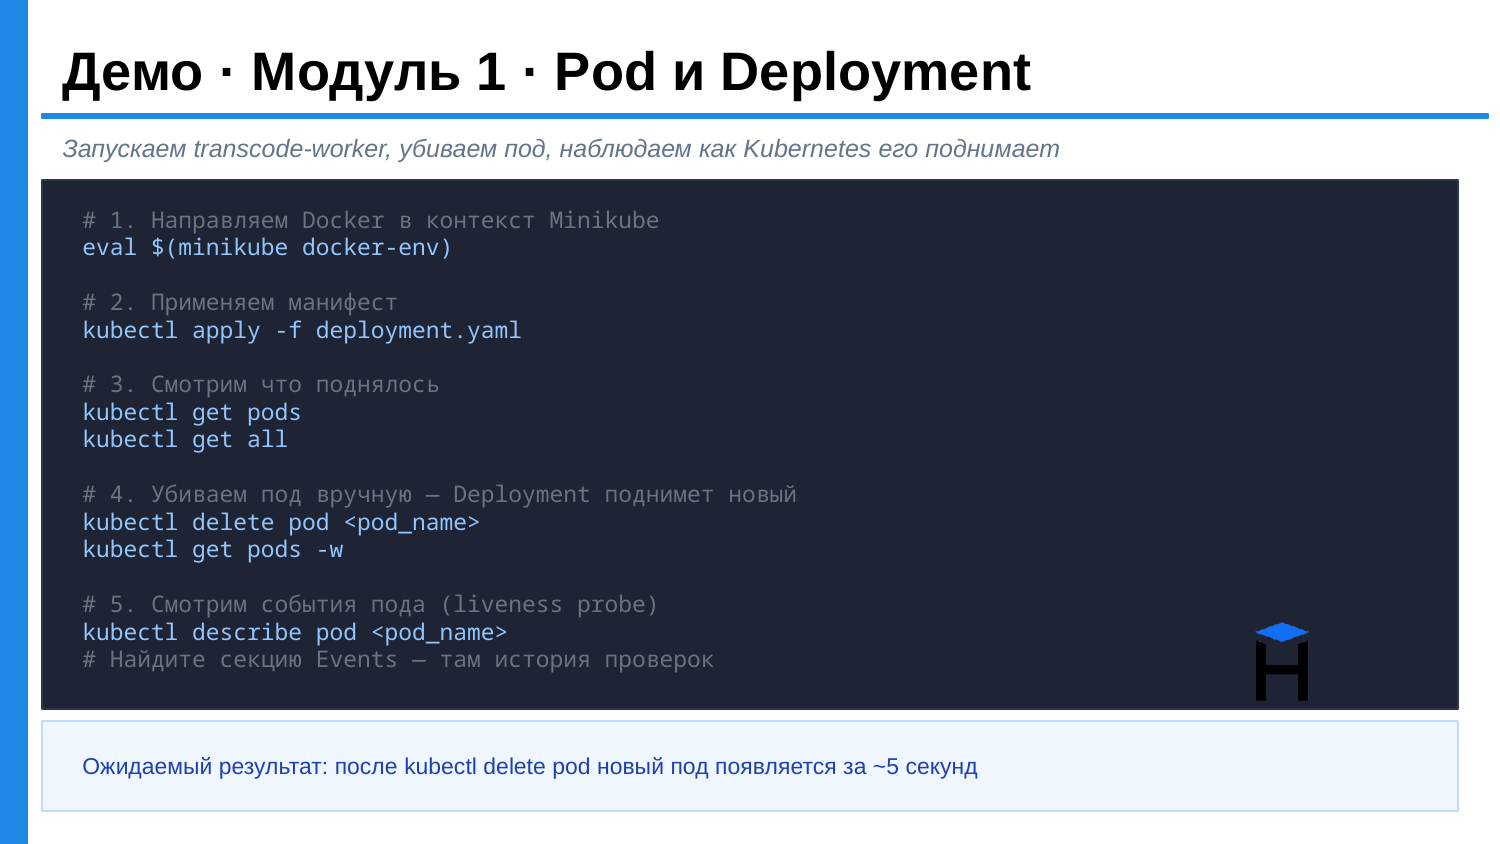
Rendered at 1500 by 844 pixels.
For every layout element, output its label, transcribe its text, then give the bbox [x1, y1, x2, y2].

text_box Демо · Модуль 1 · Pod и Deployment [47, 26, 1488, 110]
text_box [41, 179, 1458, 709]
text_box Ожидаемый результат: после kubectl delete pod новый под появляется за ~5 секунд [67, 726, 1448, 805]
picture [1255, 622, 1309, 701]
text_box Запускаем transcode-worker, убиваем под, наблюдаем как Kubernetes его поднимает [47, 123, 1488, 171]
text_box [41, 720, 1458, 811]
text_box [0, 0, 27, 844]
text_box # 1. Направляем Docker в контекст Minikube eval $(minikube docker-env) # 2. Применяем манифест kubectl apply -f deployment.yaml # 3. Смотрим что поднялось kubectl get pods kubectl get all # 4. Убиваем под вручную — Deployment поднимет новый kubectl delete pod <pod_name> kubectl get pods -w # 5. Смотрим события пода (liveness probe) kubectl describe pod <pod_name> # Найдите секцию Events — там история проверок [67, 197, 1448, 691]
text_box [41, 113, 1488, 119]
